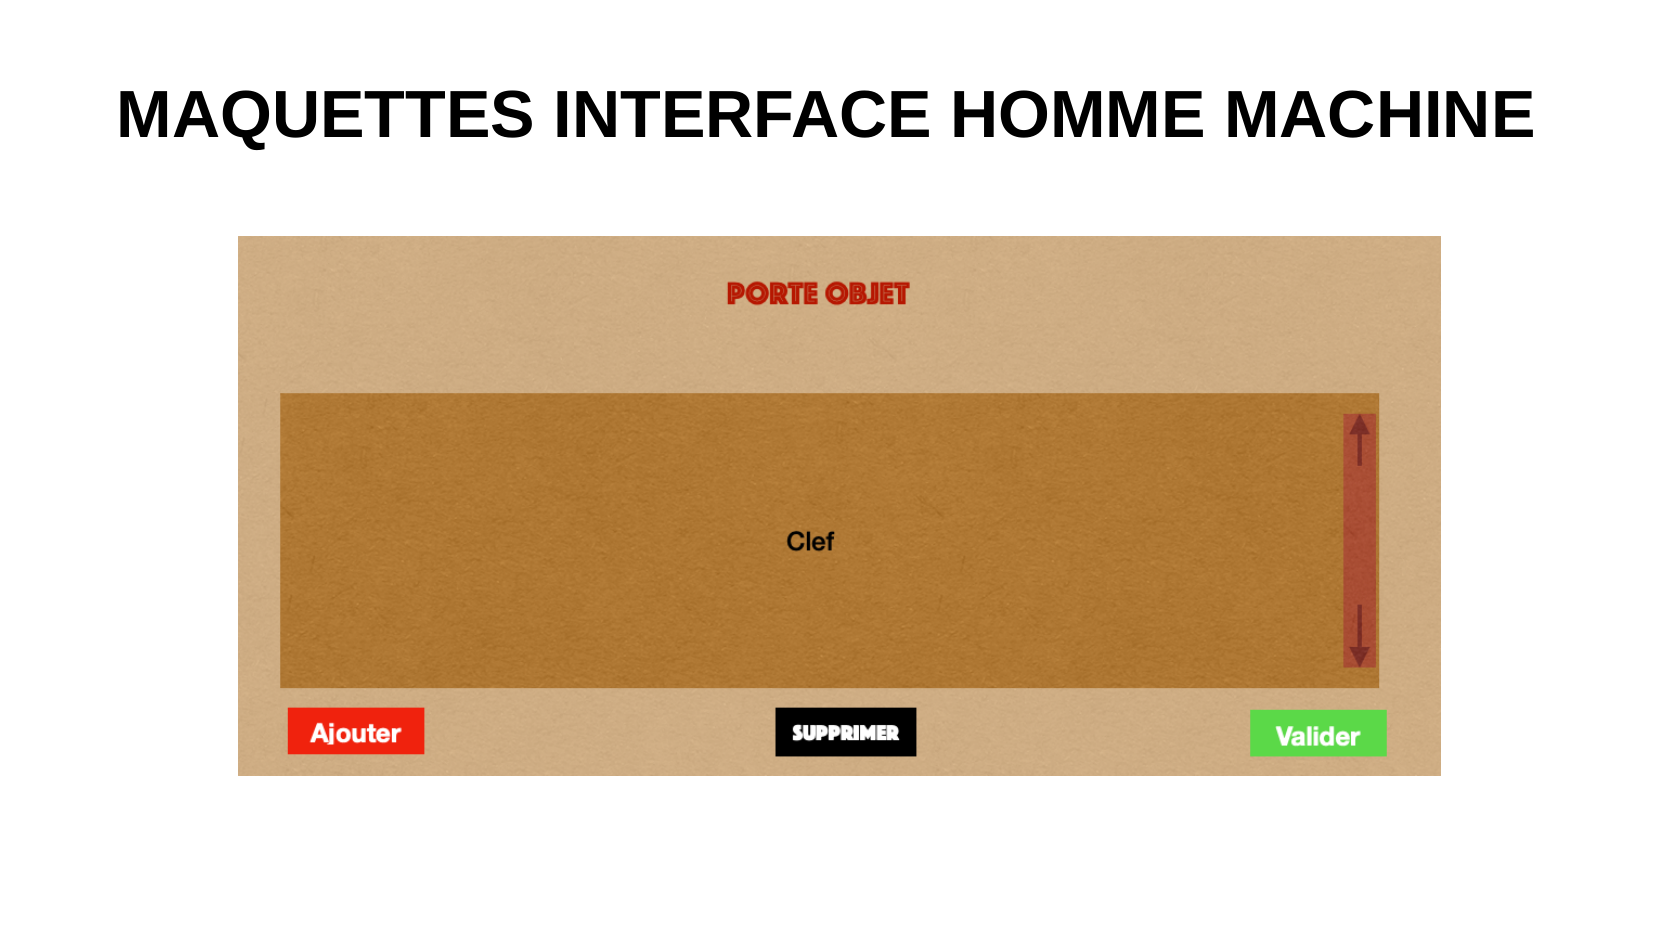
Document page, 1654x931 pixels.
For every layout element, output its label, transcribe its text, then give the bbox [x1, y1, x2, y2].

picture [238, 236, 1441, 776]
title MAQUETTES INTERFACE HOMME MACHINE [82, 37, 1571, 193]
